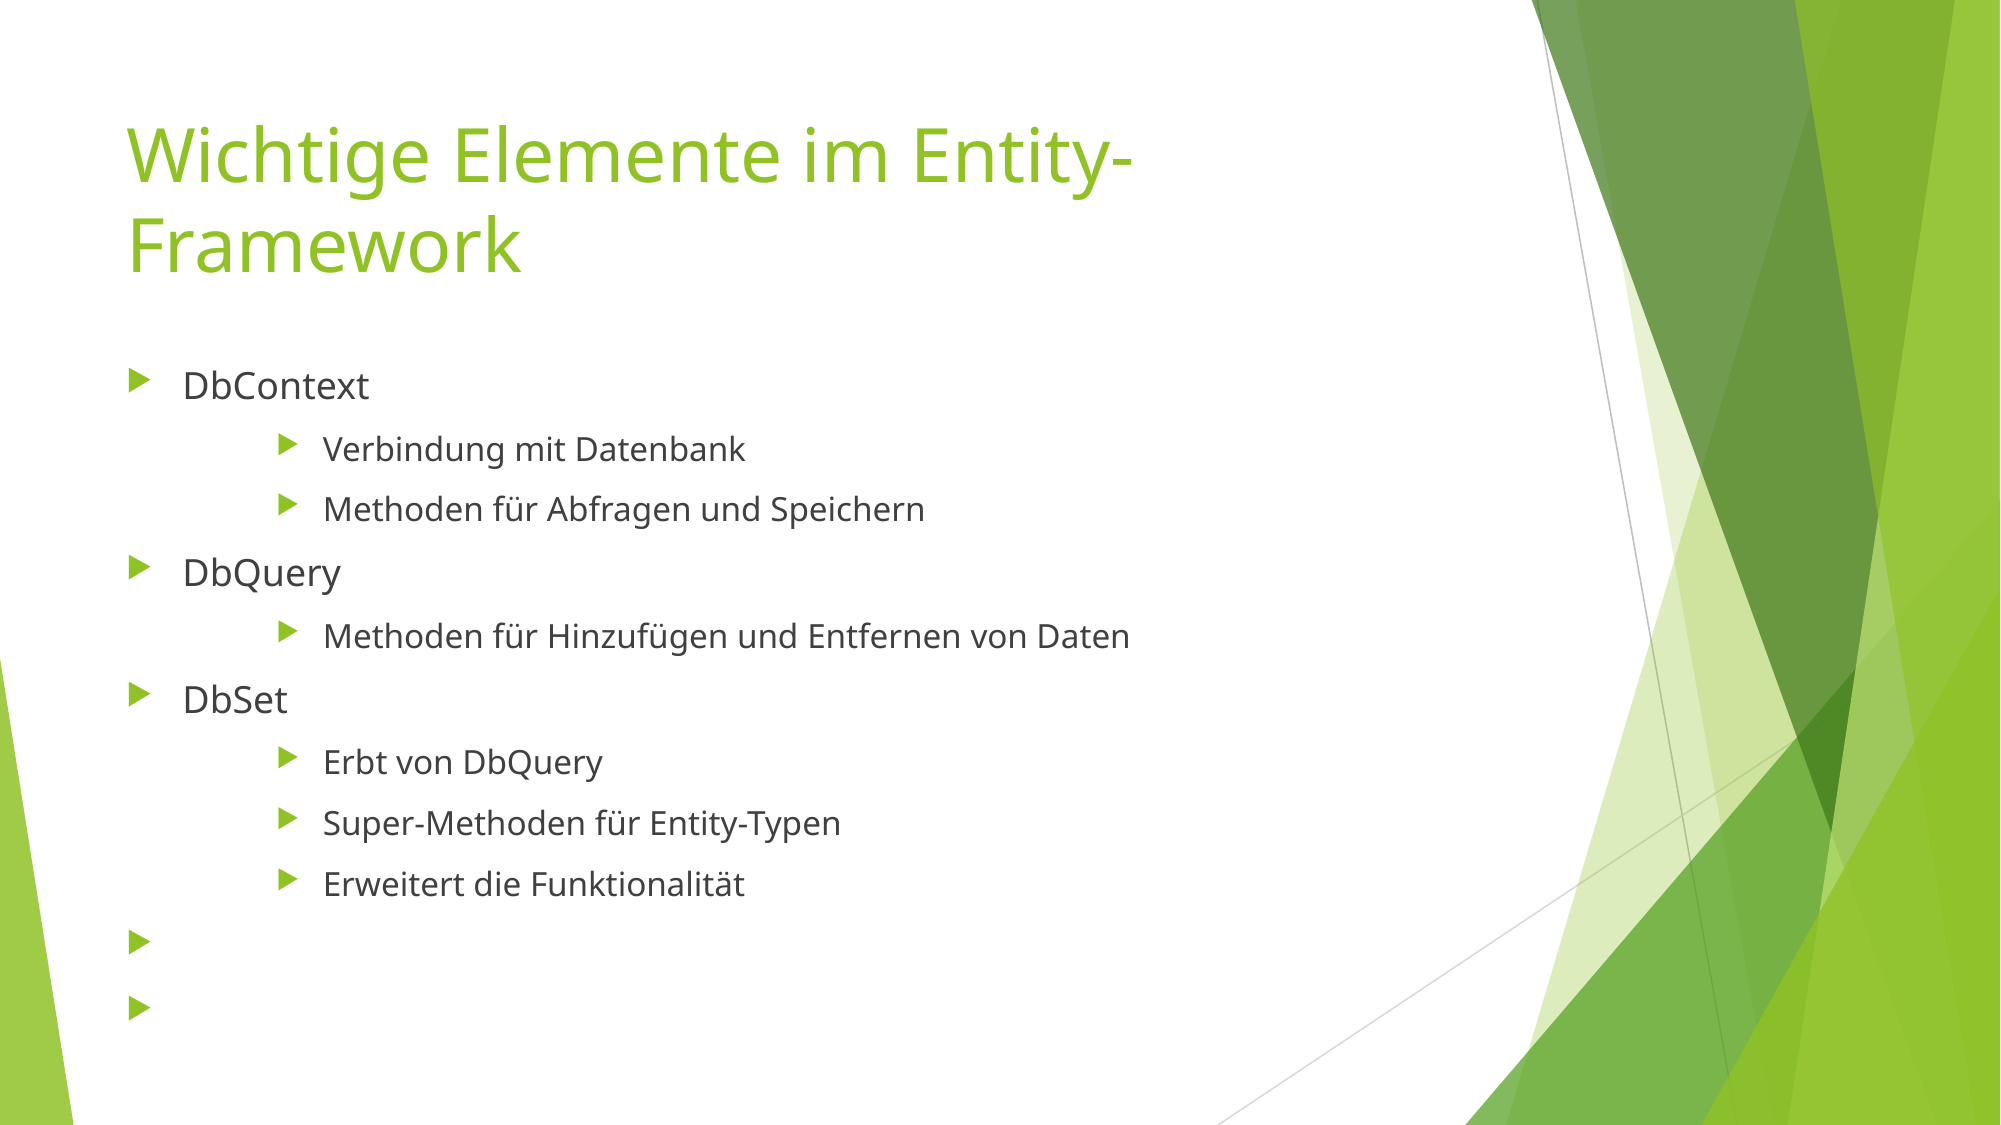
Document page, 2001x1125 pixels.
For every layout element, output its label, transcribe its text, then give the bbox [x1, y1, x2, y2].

list DbContext Verbindung mit Datenbank Methoden für Abfragen und Speichern DbQuery Methoden für Hinzufügen und Entfernen von Daten DbSet Erbt von DbQuery Super-Methoden für Entity-Typen Erweitert die Funktionalität [111, 354, 1522, 992]
title Wichtige Elemente im Entity-Framework [111, 99, 1522, 317]
